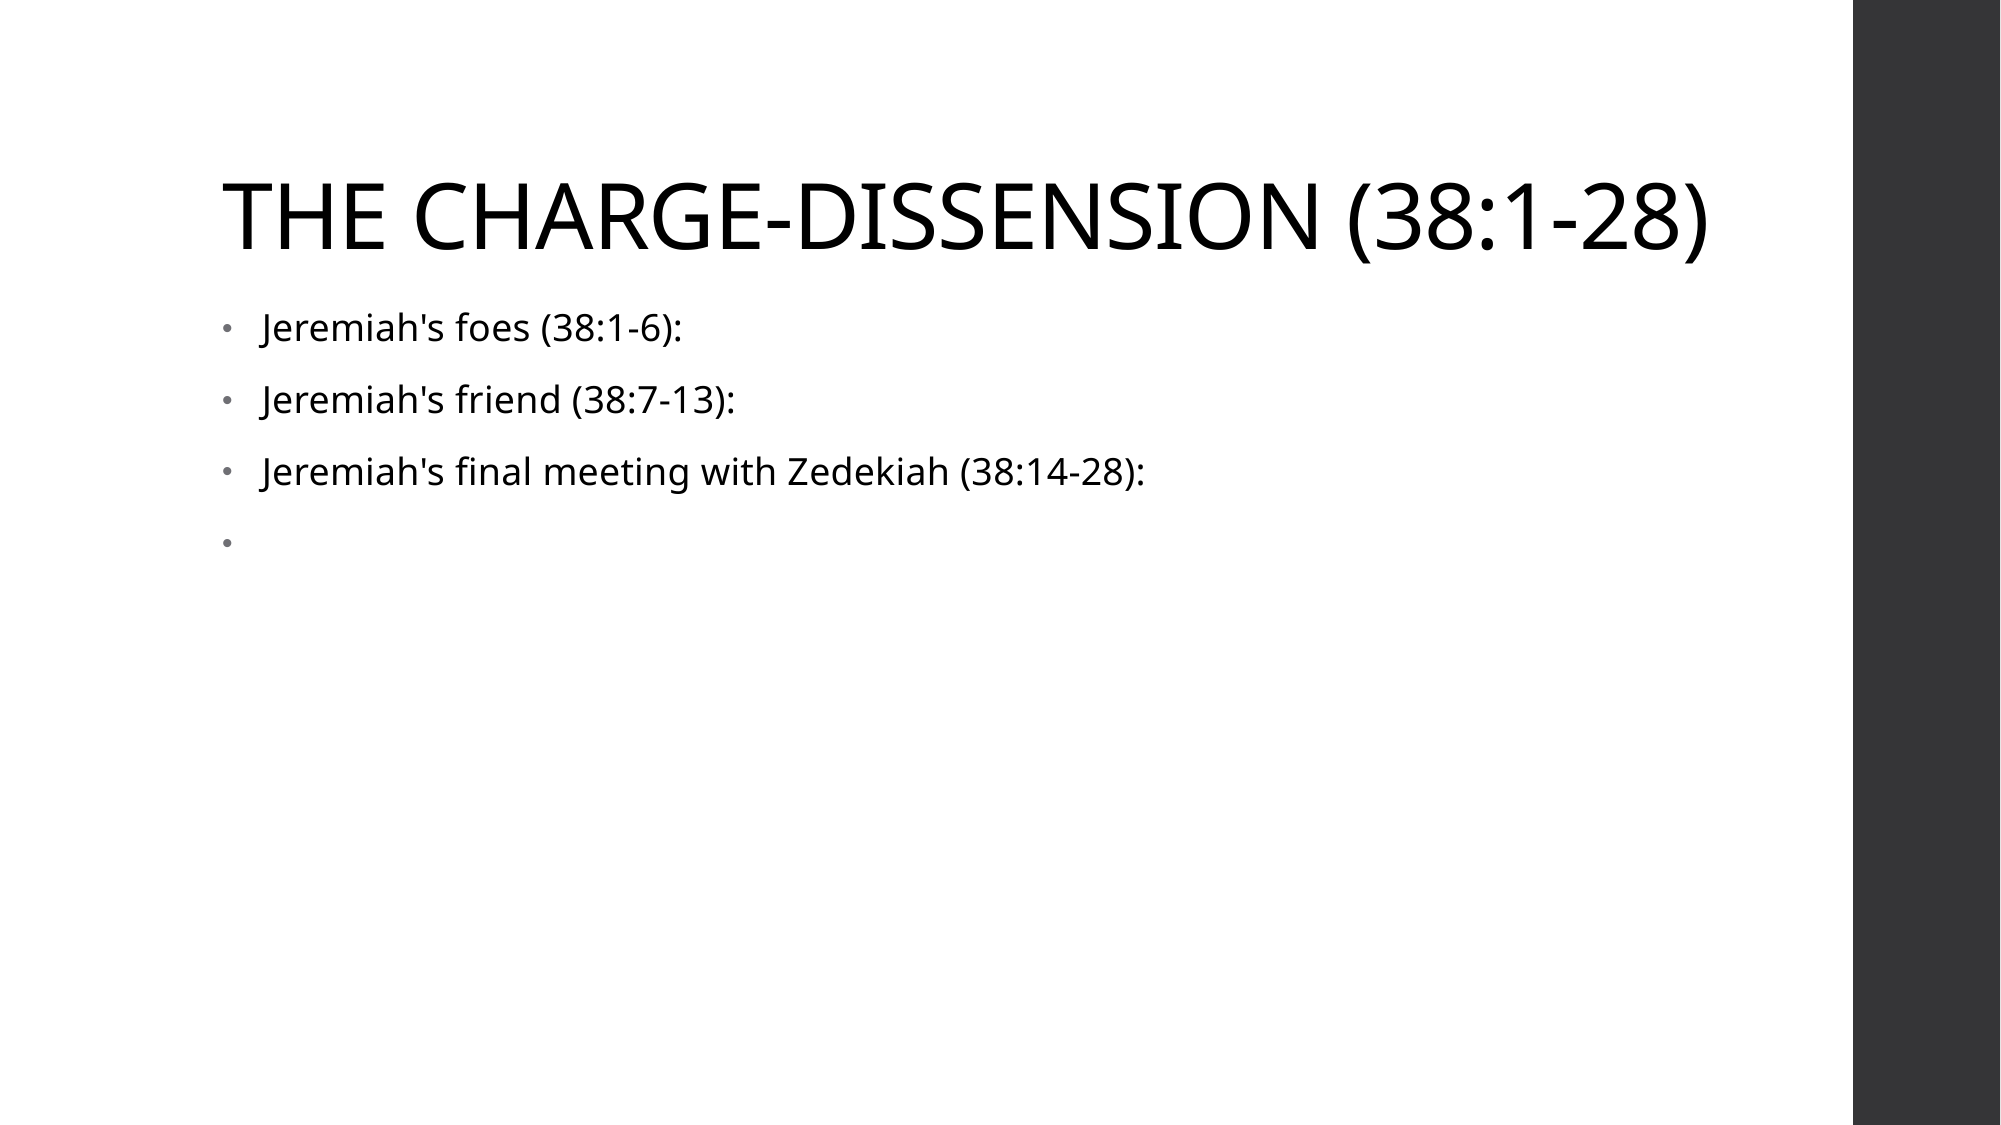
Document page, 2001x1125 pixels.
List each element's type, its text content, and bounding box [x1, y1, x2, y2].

title THE CHARGE-DISSENSION (38:1-28) [206, 60, 1797, 278]
list Jeremiah's foes (38:1-6): Jeremiah's friend (38:7-13): Jeremiah's final meeting with Zedekiah (38:14-28): [206, 299, 1617, 1014]
